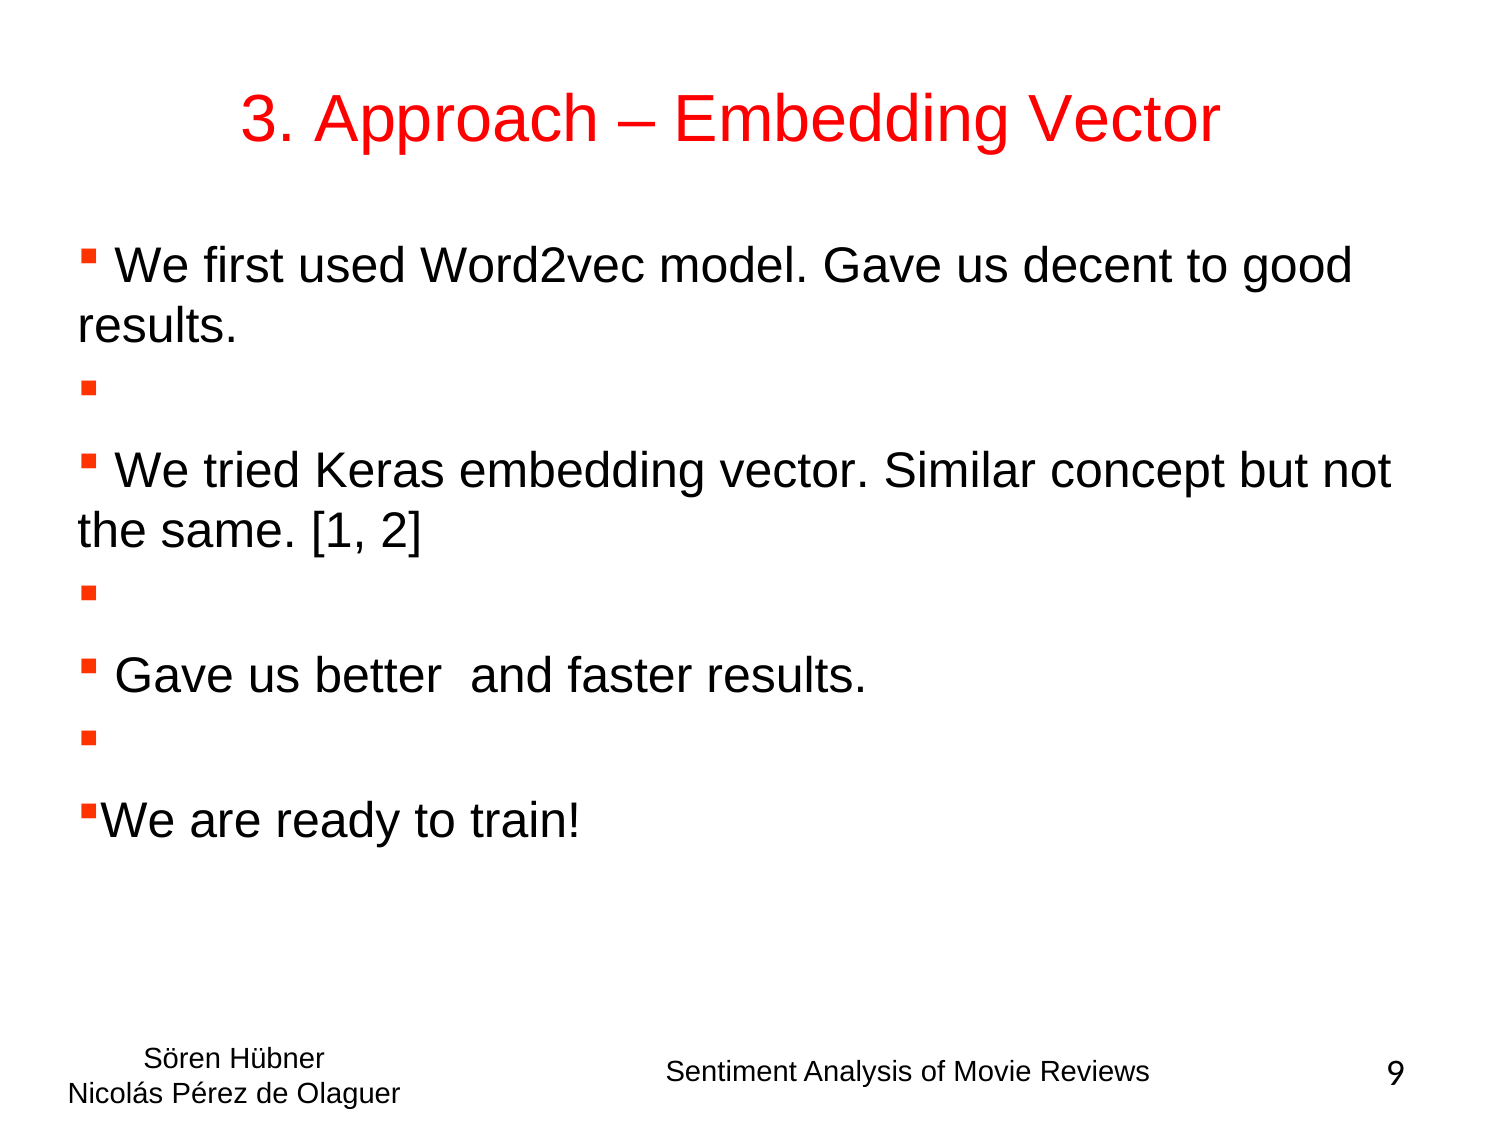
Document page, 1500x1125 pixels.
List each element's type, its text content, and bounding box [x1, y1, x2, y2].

list We first used Word2vec model. Gave us decent to good results. We tried Keras embedding vector. Similar concept but not the same. [1, 2] Gave us better and faster results. We are ready to train! [62, 224, 1476, 1026]
title 3. Approach – Embedding Vector [24, 24, 1438, 163]
text_box Sören Hübner Nicolás Pérez de Olaguer [23, 1031, 446, 1110]
text_box 9 [1371, 1031, 1481, 1110]
text_box Sentiment Analysis of Movie Reviews [468, 1031, 1348, 1110]
